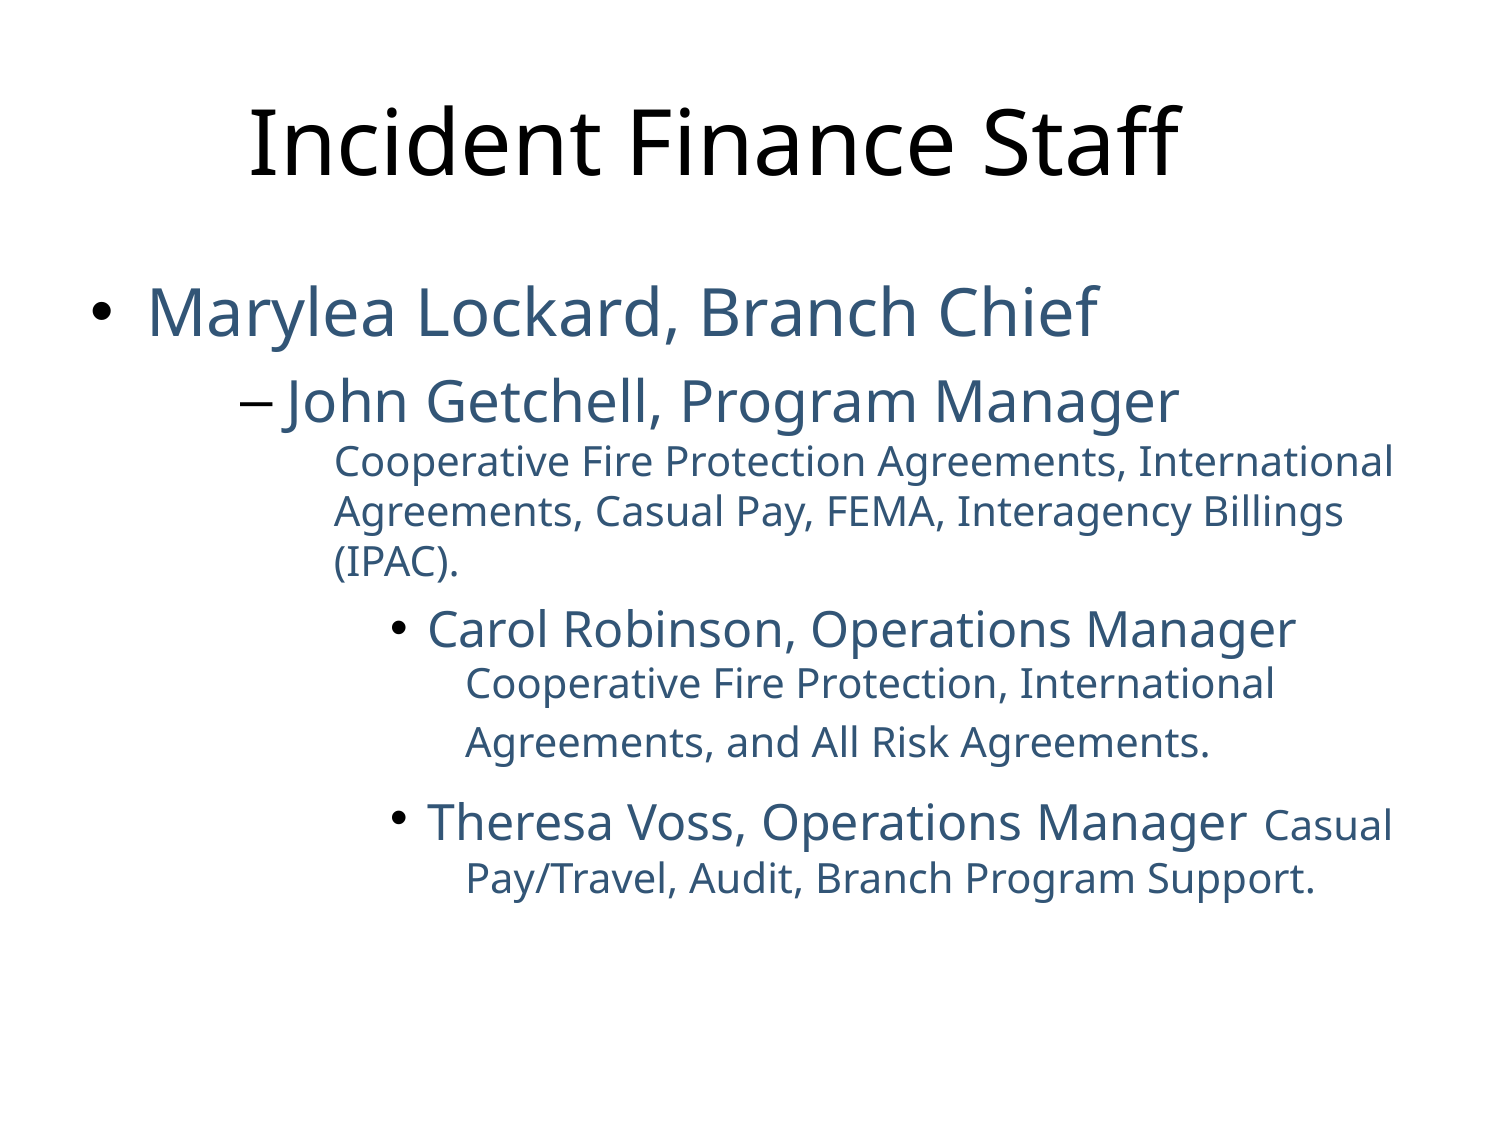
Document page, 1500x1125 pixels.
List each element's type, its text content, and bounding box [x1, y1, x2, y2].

title Incident Finance Staff [75, 45, 1426, 233]
list Marylea Lockard, Branch Chief John Getchell, Program Manager Cooperative Fire Protection Agreements, International Agreements, Casual Pay, FEMA, Interagency Billings (IPAC). Carol Robinson, Operations Manager Cooperative Fire Protection, International Agreements, and All Risk Agreements. Theresa Voss, Operations Manager Casual Pay/Travel, Audit, Branch Program Support. [75, 262, 1426, 1005]
